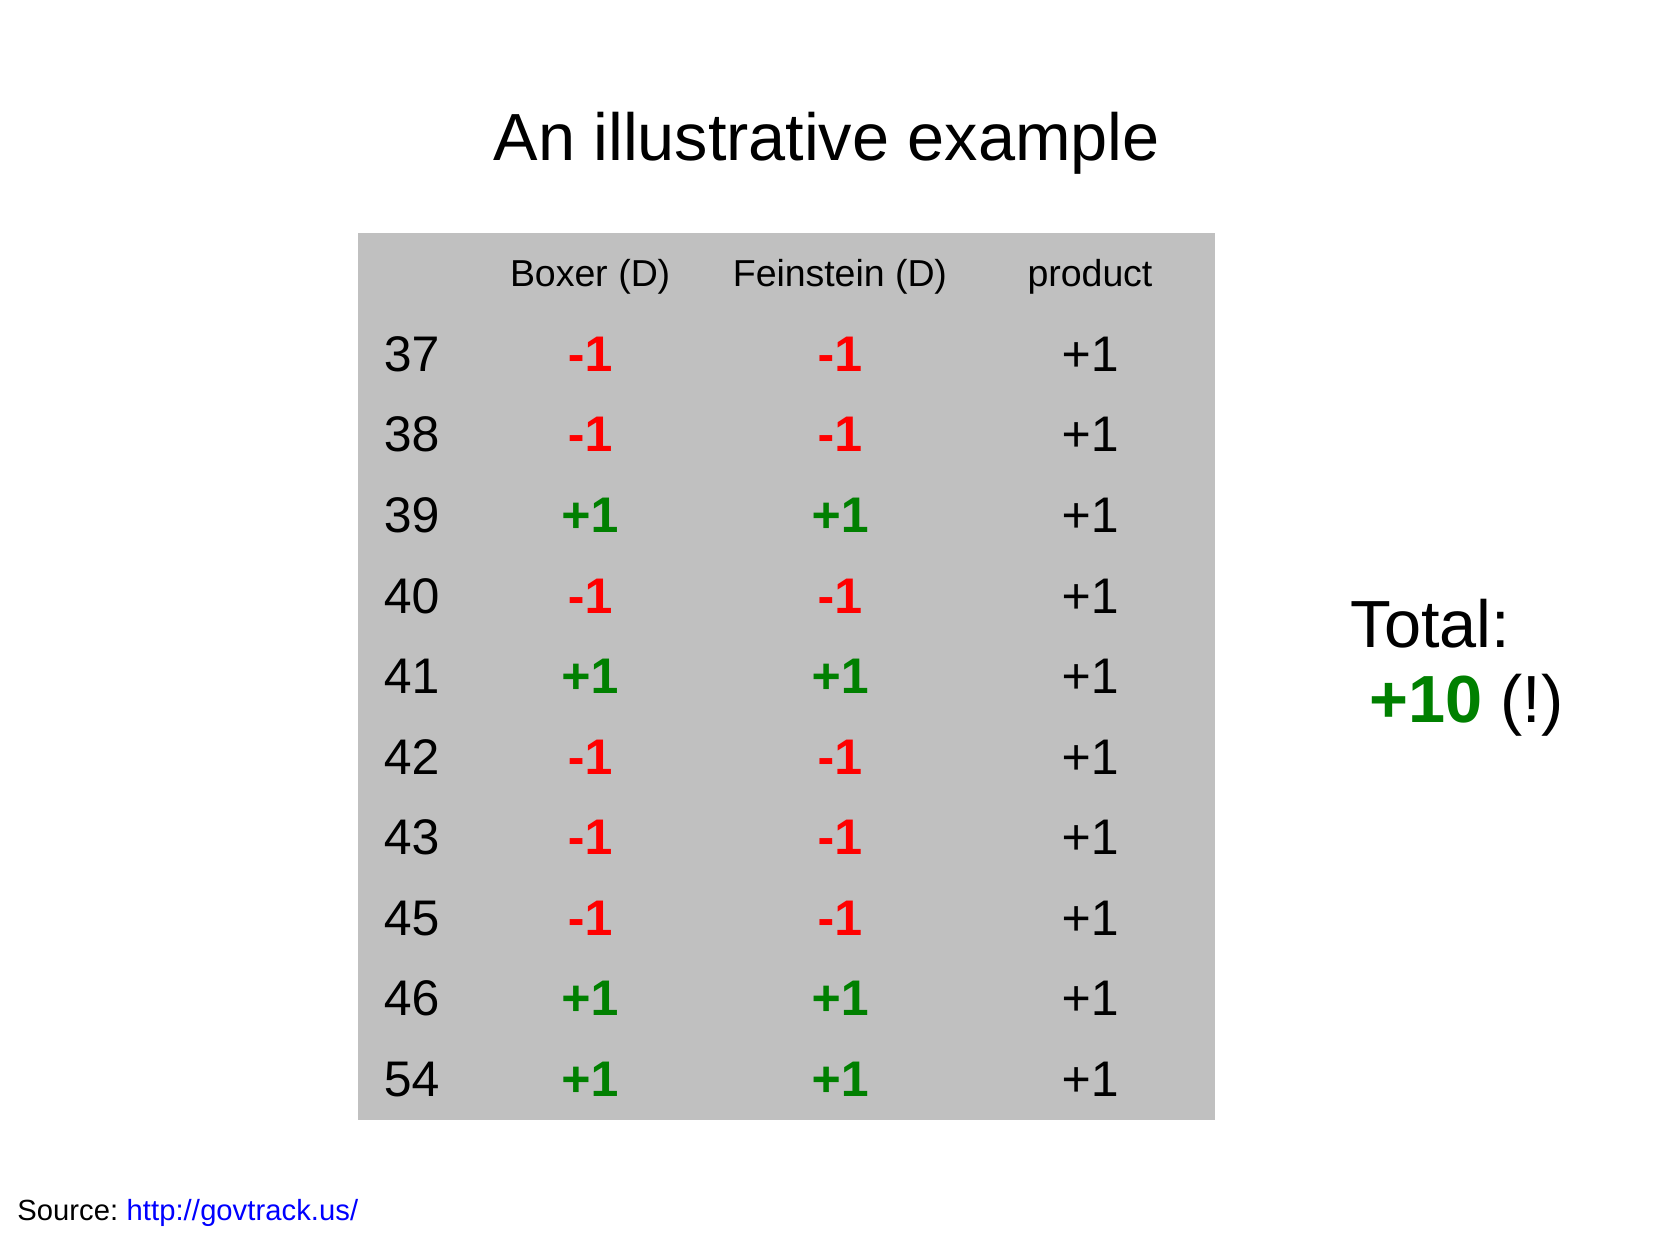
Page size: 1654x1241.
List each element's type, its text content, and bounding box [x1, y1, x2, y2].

table_cell +1 [965, 878, 1215, 958]
text_box Total: +10 (!) [1336, 579, 1599, 745]
table_cell +1 [965, 1039, 1215, 1120]
table_cell +1 [965, 636, 1215, 717]
table_cell +1 [465, 636, 715, 717]
table_cell -1 [715, 314, 965, 394]
table_cell +1 [965, 797, 1215, 878]
table_cell -1 [465, 555, 715, 636]
table_header product [965, 233, 1215, 314]
table_cell +1 [465, 1039, 715, 1120]
table_header Feinstein (D) [715, 233, 965, 314]
table_cell -1 [715, 878, 965, 958]
table_cell +1 [965, 394, 1215, 475]
table_cell +1 [465, 475, 715, 555]
text_box Source: http://govtrack.us/ [2, 1186, 1163, 1234]
table_cell 41 [358, 636, 465, 717]
table_cell +1 [965, 958, 1215, 1039]
table_cell +1 [965, 314, 1215, 394]
table_cell +1 [715, 475, 965, 555]
table_cell 40 [358, 555, 465, 636]
table_cell 54 [358, 1039, 465, 1120]
table_cell -1 [465, 797, 715, 878]
table_cell 43 [358, 797, 465, 878]
table_cell 45 [358, 878, 465, 958]
table_cell -1 [715, 797, 965, 878]
table_cell 39 [358, 475, 465, 555]
table_cell +1 [715, 1039, 965, 1120]
subtitle An illustrative example [82, 49, 1571, 226]
table_cell -1 [465, 717, 715, 797]
table_cell 37 [358, 314, 465, 394]
table_cell +1 [715, 636, 965, 717]
table_cell -1 [465, 394, 715, 475]
table_cell +1 [465, 958, 715, 1039]
table_header Boxer (D) [465, 233, 715, 314]
table_cell 42 [358, 717, 465, 797]
table_header [358, 233, 465, 314]
table_cell +1 [715, 958, 965, 1039]
table_cell +1 [965, 555, 1215, 636]
table_cell +1 [965, 475, 1215, 555]
table_cell -1 [715, 717, 965, 797]
table_cell +1 [965, 717, 1215, 797]
table_cell 46 [358, 958, 465, 1039]
table_cell -1 [465, 878, 715, 958]
table_cell 38 [358, 394, 465, 475]
table_cell -1 [715, 394, 965, 475]
table_cell -1 [715, 555, 965, 636]
table_cell -1 [465, 314, 715, 394]
